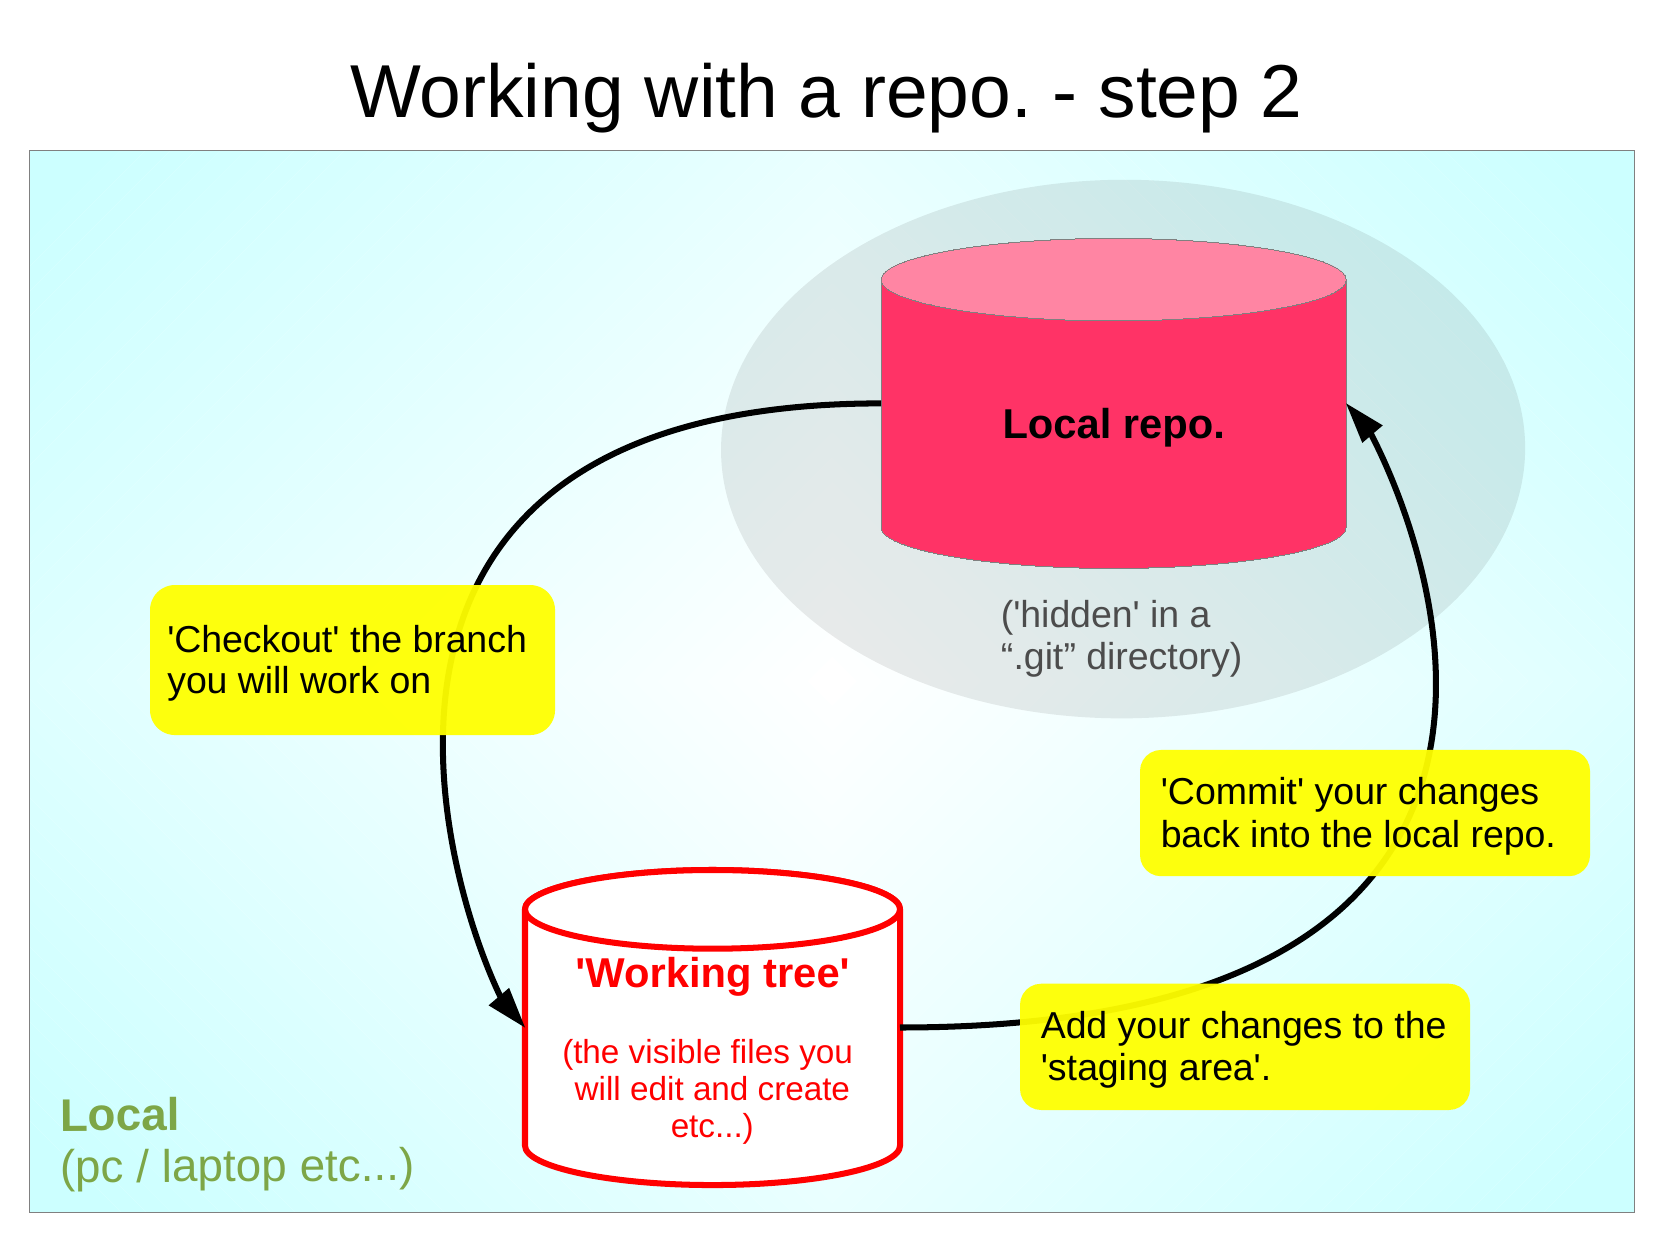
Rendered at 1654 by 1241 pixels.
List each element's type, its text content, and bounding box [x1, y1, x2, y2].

text_box Local (pc / laptop etc...) [44, 1079, 430, 1200]
text_box 'Commit' your changes back into the local repo. [1140, 749, 1591, 877]
text_box 'Checkout' the branch you will work on [150, 585, 556, 736]
text_box Local repo. [881, 281, 1347, 569]
text_box [29, 150, 1635, 1213]
text_box ('hidden' in a “.git” directory) [986, 586, 1258, 719]
title Working with a repo. - step 2 [82, 0, 1571, 196]
text_box Add your changes to the 'staging area'. [1020, 983, 1471, 1111]
text_box 'Working tree' (the visible files you will edit and create etc...) [525, 910, 901, 1186]
